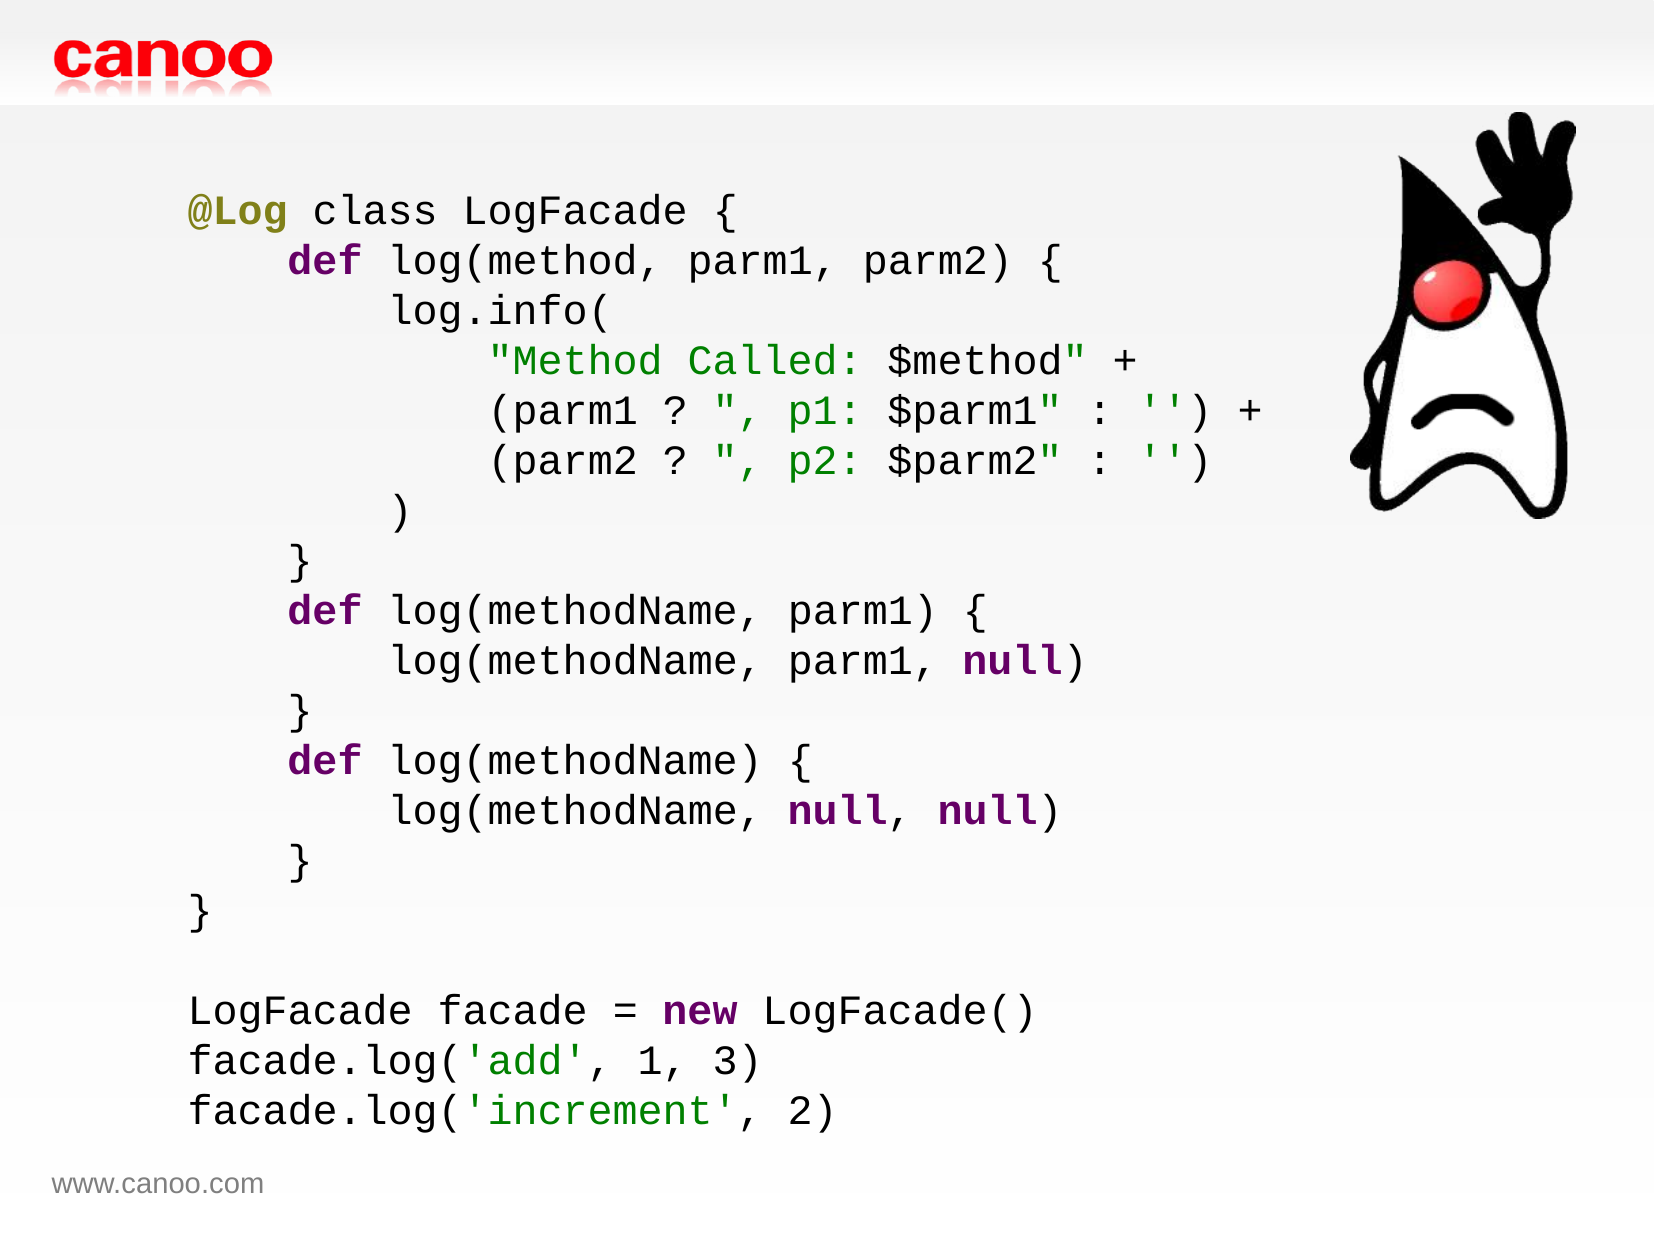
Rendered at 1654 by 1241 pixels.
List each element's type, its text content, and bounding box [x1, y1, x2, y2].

text_box @Log class LogFacade { def log(method, parm1, parm2) { log.info( "Method Called: $method" + (parm1 ? ", p1: $parm1" : '') + (parm2 ? ", p2: $parm2" : '') ) } def log(methodName, parm1) { log(methodName, parm1, null) } def log(methodName) { log(methodName, null, null) } } LogFacade facade = new LogFacade() facade.log('add', 1, 3) facade.log('increment', 2) [187, 180, 1609, 1136]
picture [51, 37, 273, 119]
picture [1350, 112, 1576, 180]
